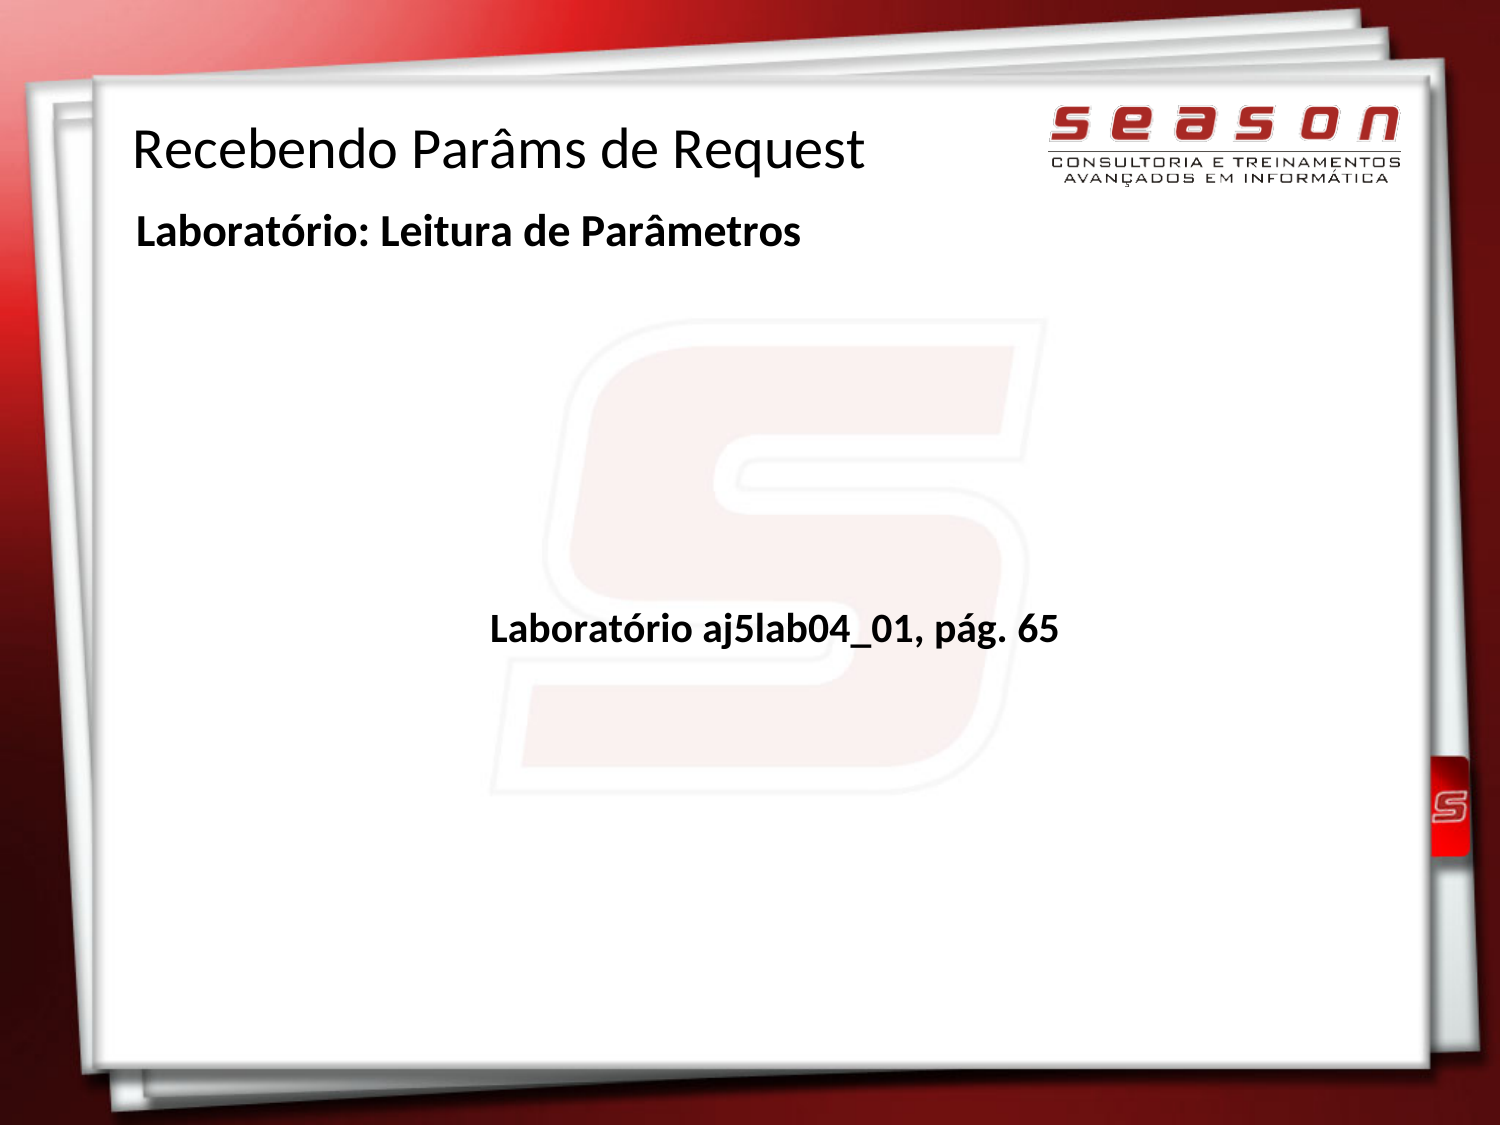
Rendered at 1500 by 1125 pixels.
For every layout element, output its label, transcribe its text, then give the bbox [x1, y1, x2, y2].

picture [0, 0, 1500, 1125]
text_box Laboratório: Leitura de Parâmetros [119, 200, 1240, 256]
title Recebendo Parâms de Request [118, 33, 1394, 257]
text_box Laboratório aj5lab04_01, pág. 65 [207, 357, 1328, 894]
